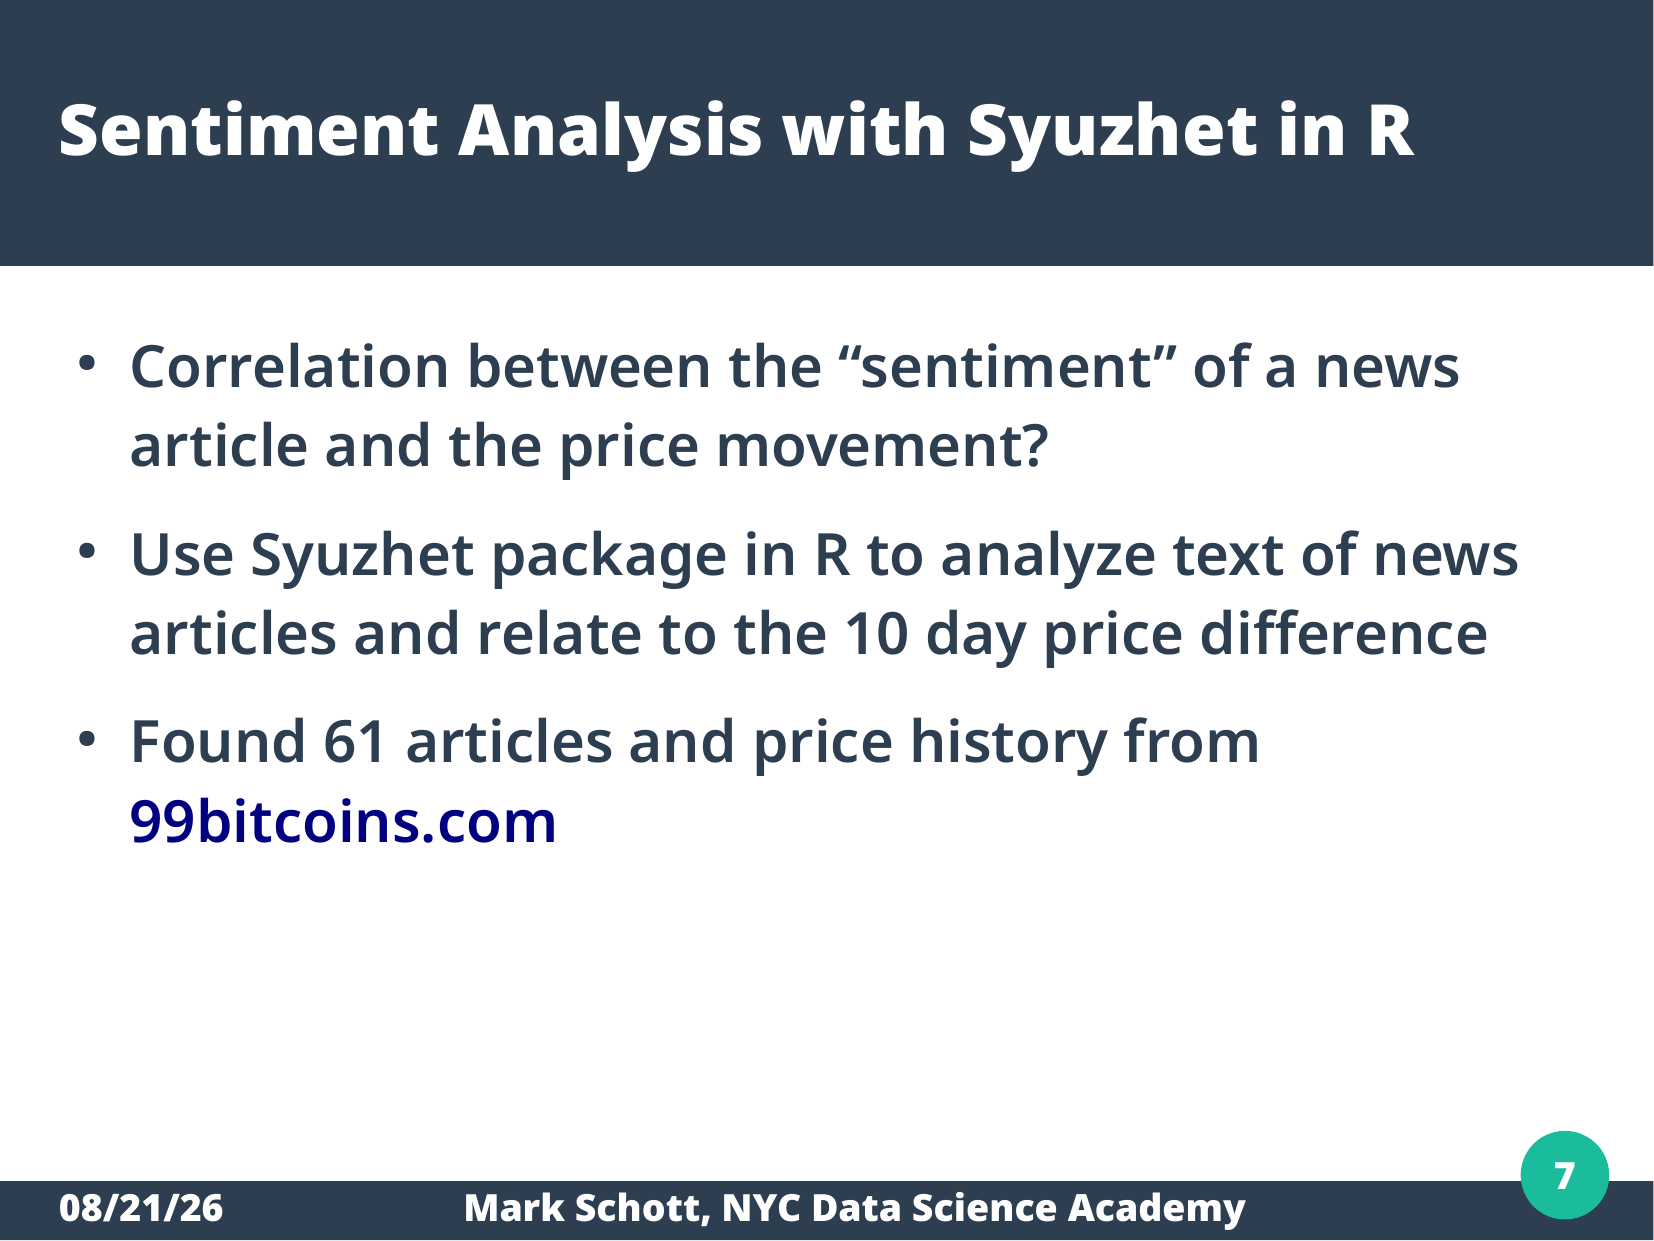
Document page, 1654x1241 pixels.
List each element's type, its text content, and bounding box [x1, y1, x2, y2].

list Correlation between the “sentiment” of a news article and the price movement? Use Syuzhet package in R to analyze text of news articles and relate to the 10 day price difference Found 61 articles and price history from 99bitcoins.com [58, 324, 1595, 1152]
title Sentiment Analysis with Syuzhet in R [58, 49, 1595, 207]
